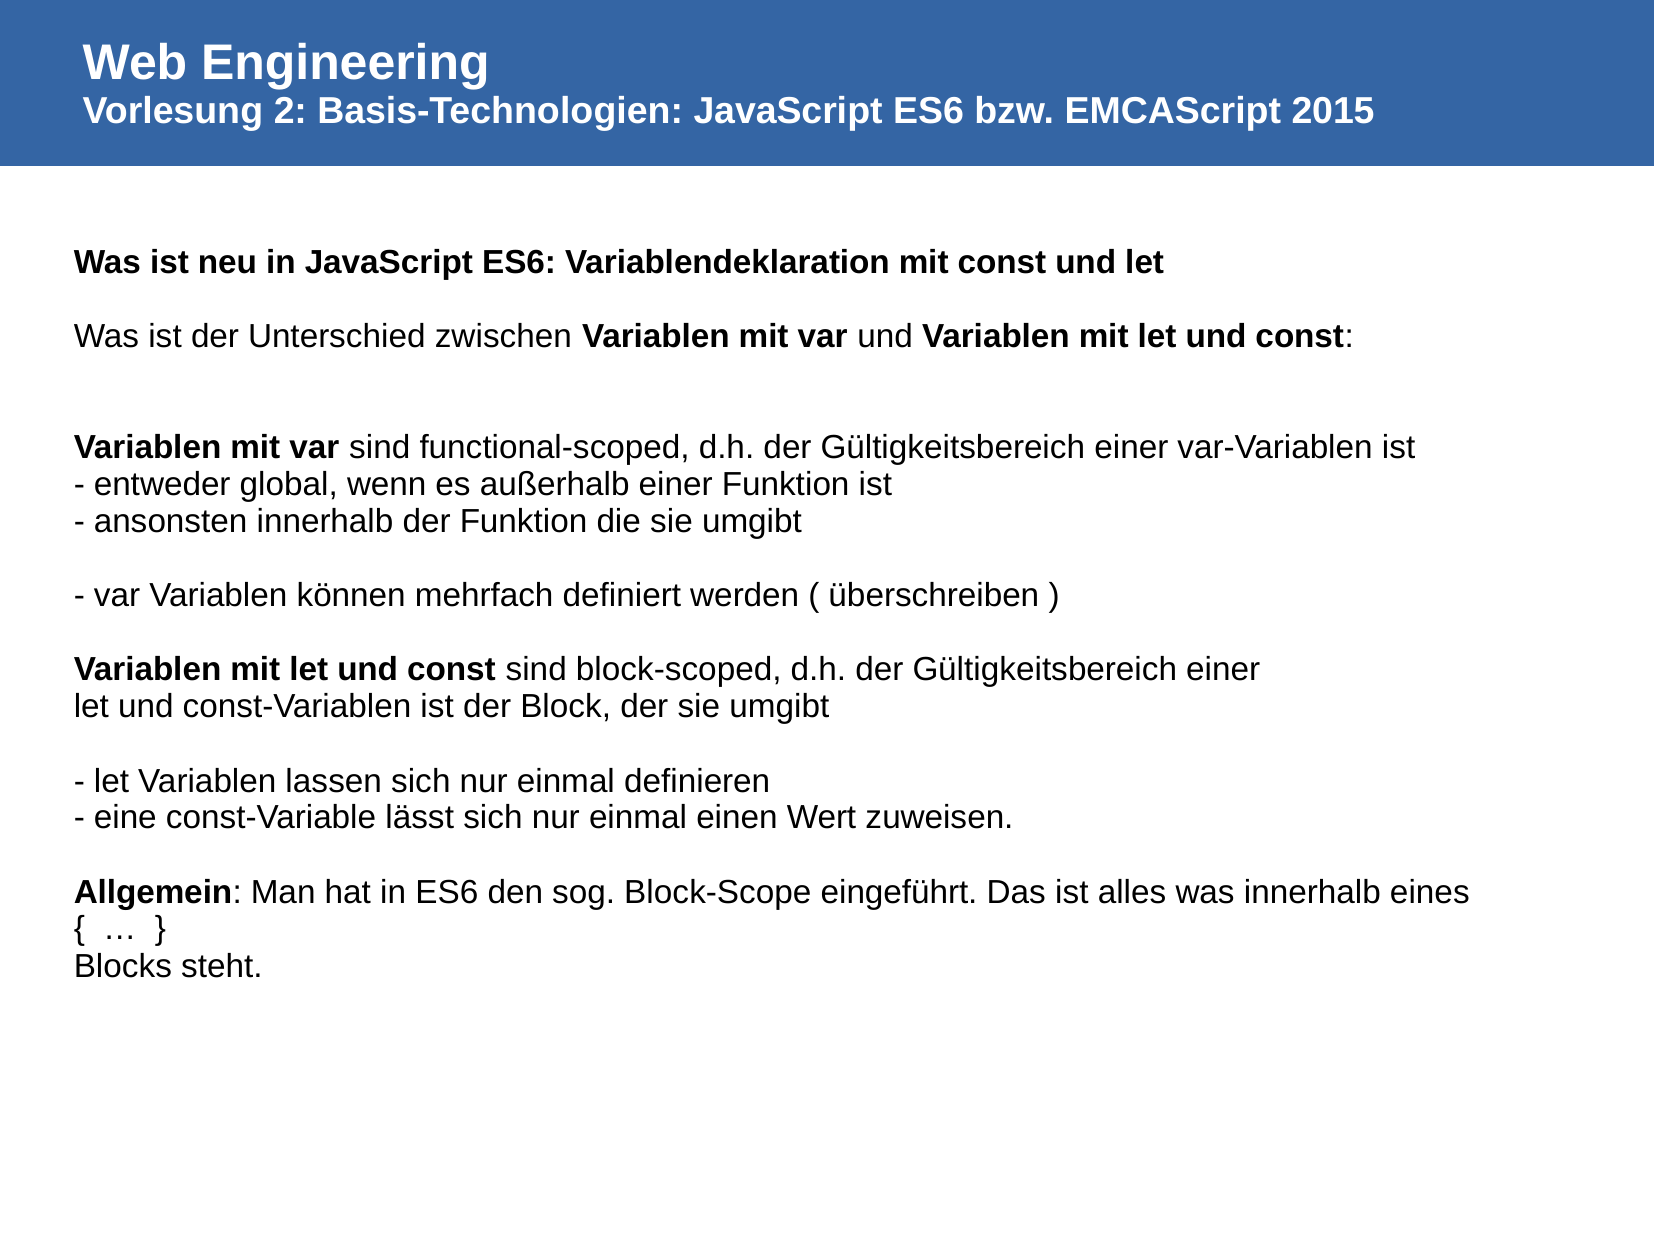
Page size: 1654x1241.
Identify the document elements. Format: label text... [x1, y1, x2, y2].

text_box Was ist neu in JavaScript ES6: Variablendeklaration mit const und let Was ist der Unterschied zwischen Variablen mit var und Variablen mit let und const: Variablen mit var sind functional-scoped, d.h. der Gültigkeitsbereich einer var-Variablen ist - entweder global, wenn es außerhalb einer Funktion ist - ansonsten innerhalb der Funktion die sie umgibt - var Variablen können mehrfach definiert werden ( überschreiben ) Variablen mit let und const sind block-scoped, d.h. der Gültigkeitsbereich einer let und const-Variablen ist der Block, der sie umgibt - let Variablen lassen sich nur einmal definieren - eine const-Variable lässt sich nur einmal einen Wert zuweisen. Allgemein: Man hat in ES6 den sog. Block-Scope eingeführt. Das ist alles was innerhalb eines { … } Blocks steht. [59, 236, 1508, 997]
title Web Engineering Vorlesung 2: Basis-Technologien: JavaScript ES6 bzw. EMCAScript 2015 [82, 0, 1571, 166]
